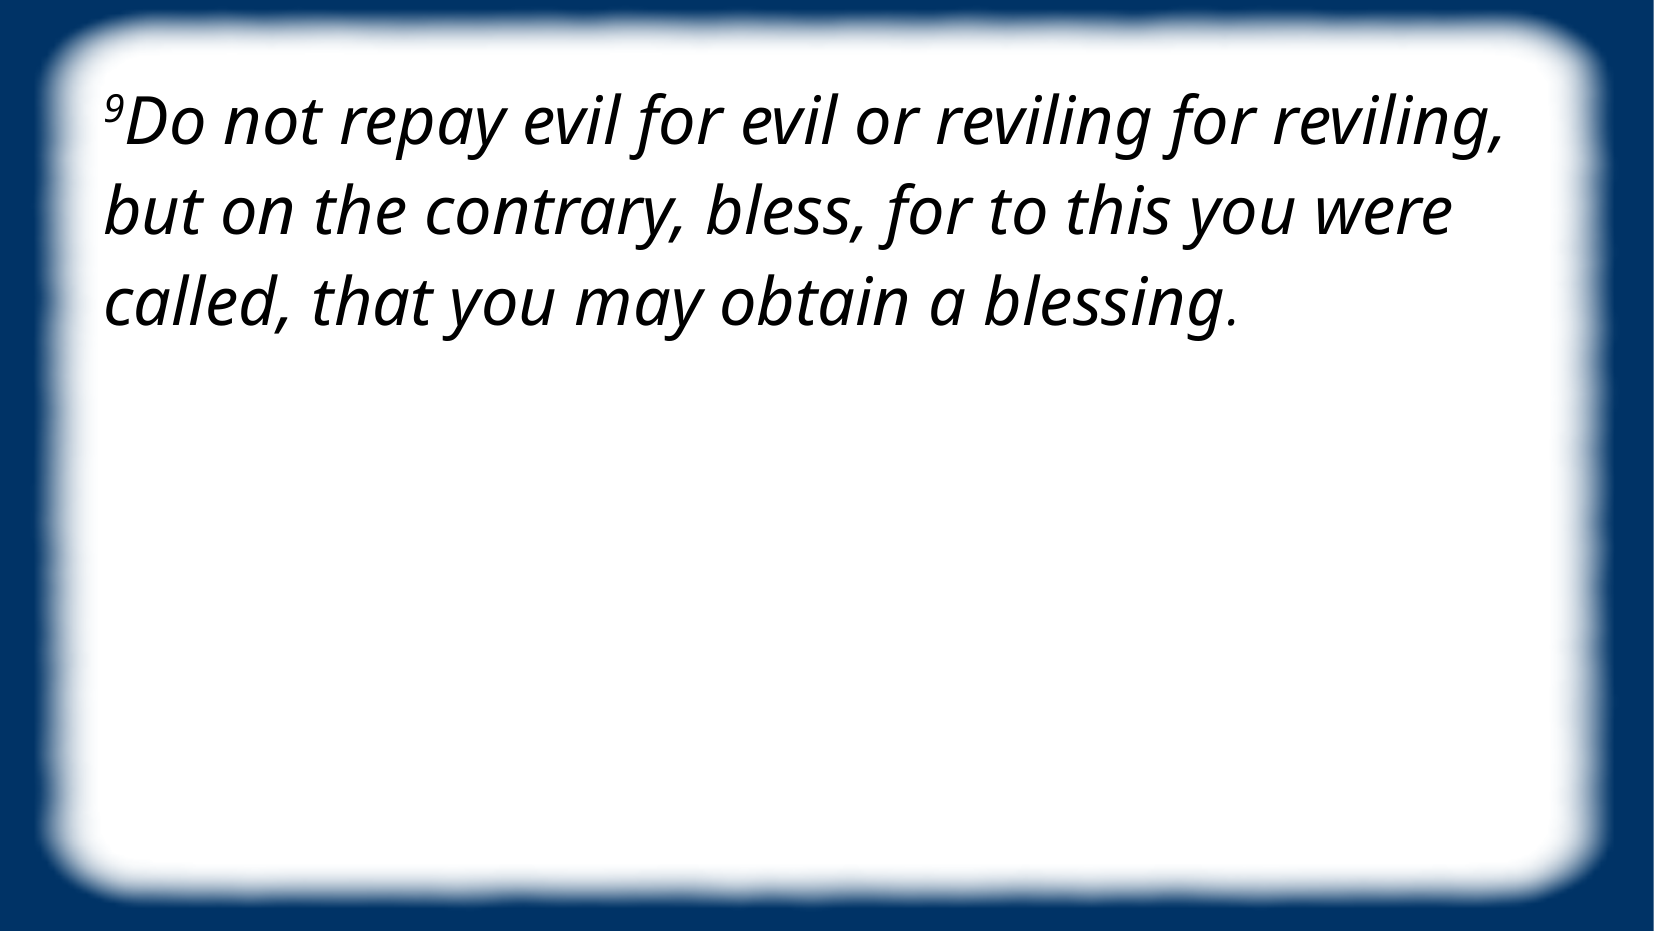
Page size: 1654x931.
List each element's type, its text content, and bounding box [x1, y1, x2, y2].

picture [0, 0, 1654, 931]
text_box 9Do not repay evil for evil or reviling for reviling, but on the contrary, bless, for to this you were called, that you may obtain a blessing. [88, 65, 1559, 366]
